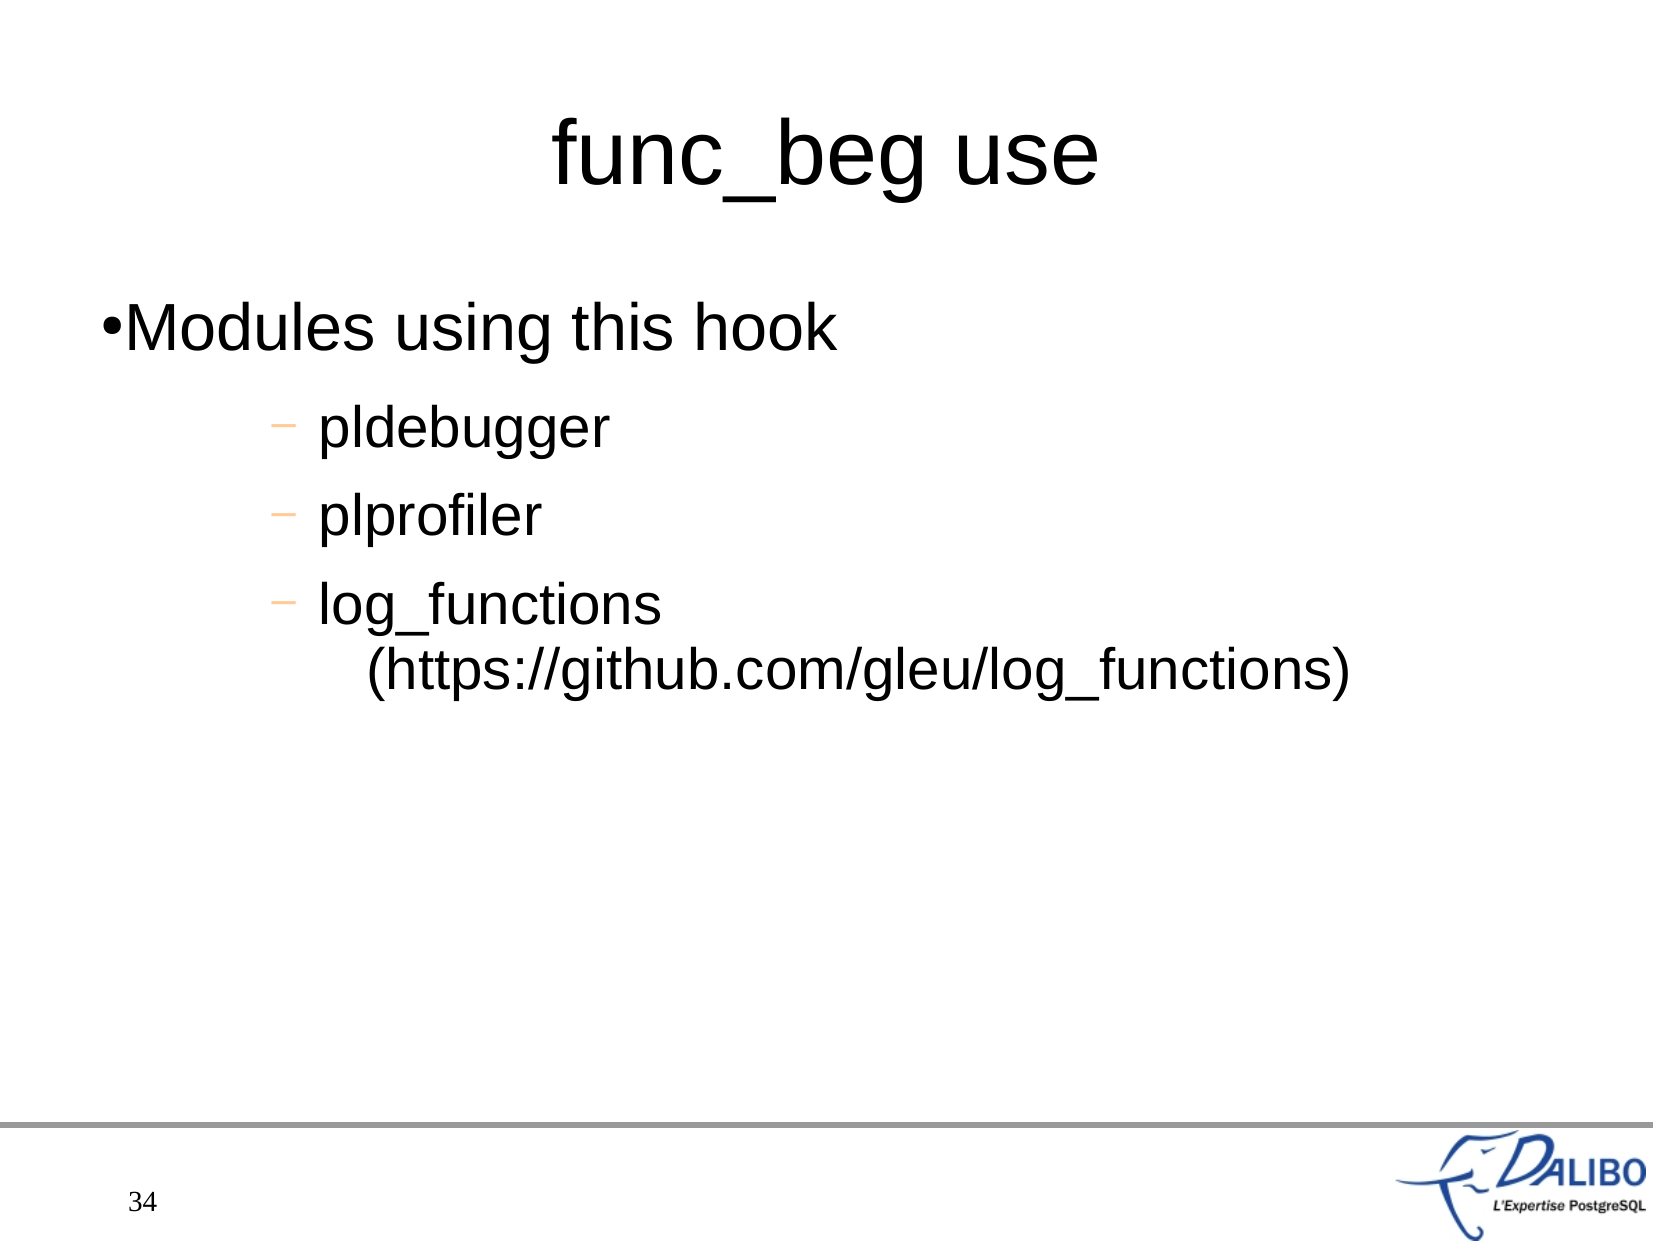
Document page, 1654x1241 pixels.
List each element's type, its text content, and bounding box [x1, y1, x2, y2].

title func_beg use [82, 49, 1571, 257]
picture [1395, 1130, 1646, 1241]
list Modules using this hook pldebugger plprofiler log_functions (https://github.com/gleu/log_functions) [82, 290, 1571, 1109]
